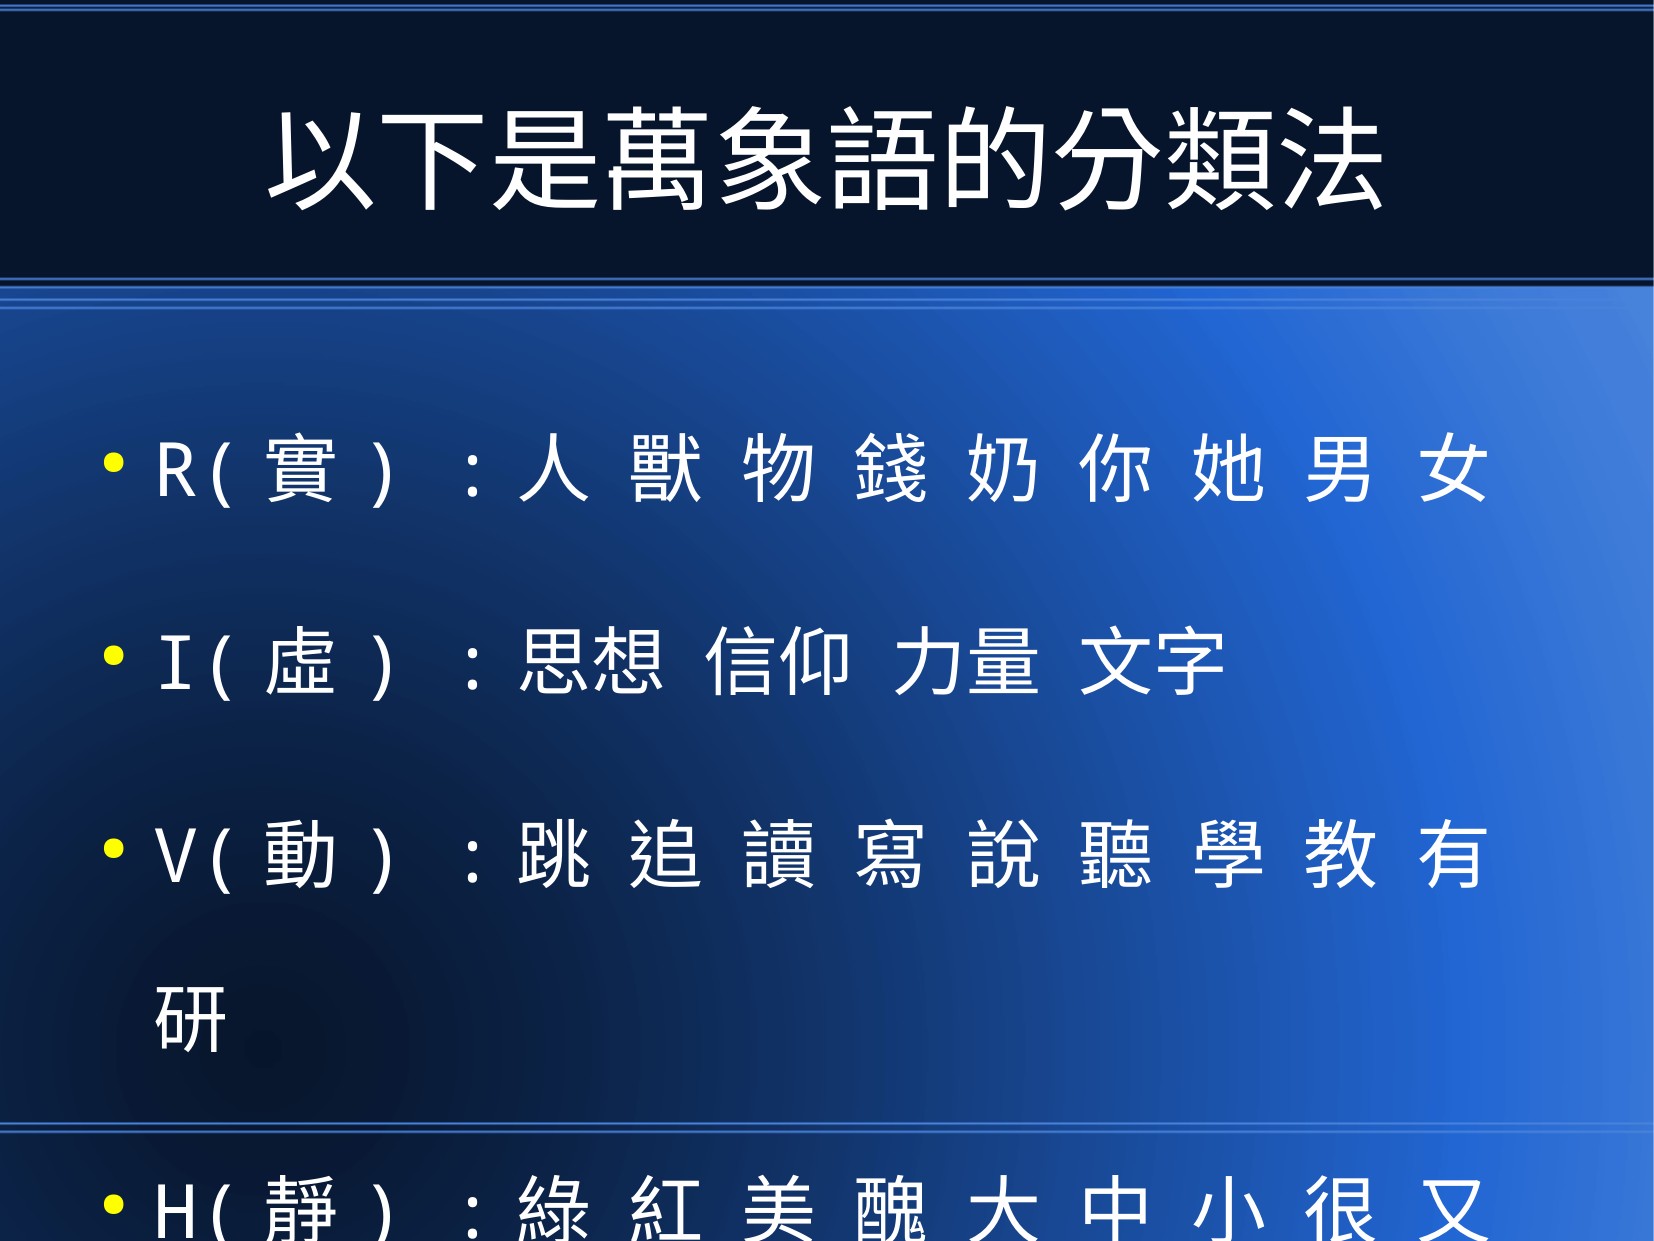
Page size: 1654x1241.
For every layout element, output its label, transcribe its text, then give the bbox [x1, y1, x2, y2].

picture [0, 0, 1654, 1241]
title 以下是萬象語的分類法 [82, 49, 1571, 257]
list R(實) :人 獸 物 錢 奶 你 她 男 女 I(虛) :思想 信仰 力量 文字 V(動) :跳 追 讀 寫 說 聽 學 教 有 研 H(靜) :綠 紅 美 醜 大 中 小 很 又 [82, 355, 1571, 1241]
